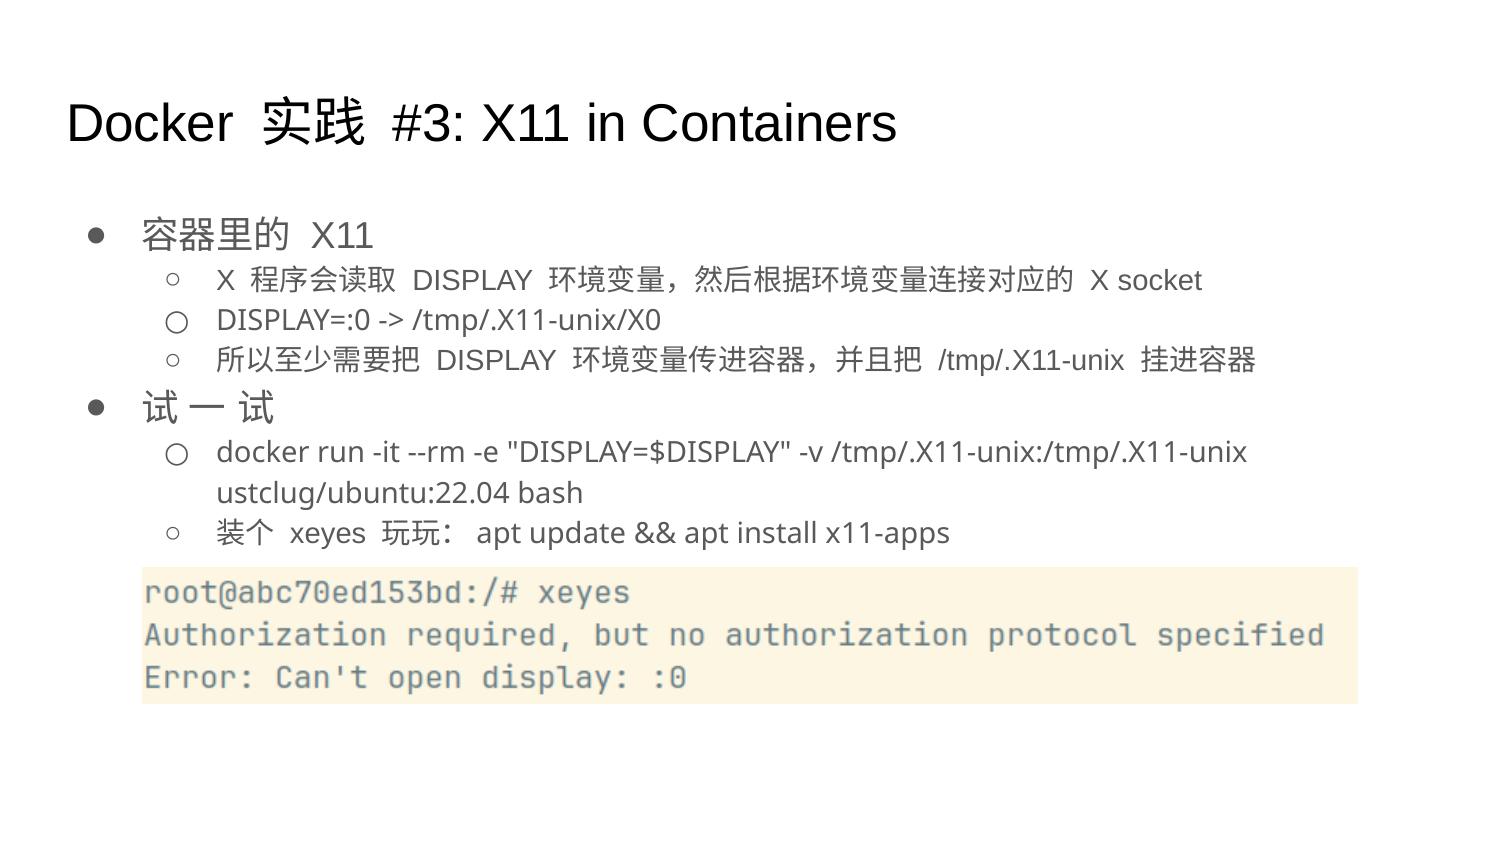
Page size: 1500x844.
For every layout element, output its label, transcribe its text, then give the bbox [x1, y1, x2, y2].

list 容器里的 X11 X 程序会读取 DISPLAY 环境变量，然后根据环境变量连接对应的 X socket DISPLAY=:0 -> /tmp/.X11-unix/X0 所以至少需要把 DISPLAY 环境变量传进容器，并且把 /tmp/.X11-unix 挂进容器 试 一 试 docker run -it --rm -e "DISPLAY=$DISPLAY" -v /tmp/.X11-unix:/tmp/.X11-unix ustclug/ubuntu:22.04 bash 装个 xeyes 玩玩：apt update && apt install x11-apps [51, 189, 1449, 750]
picture [142, 567, 1358, 704]
title Docker 实践 #3: X11 in Containers [51, 72, 1449, 167]
